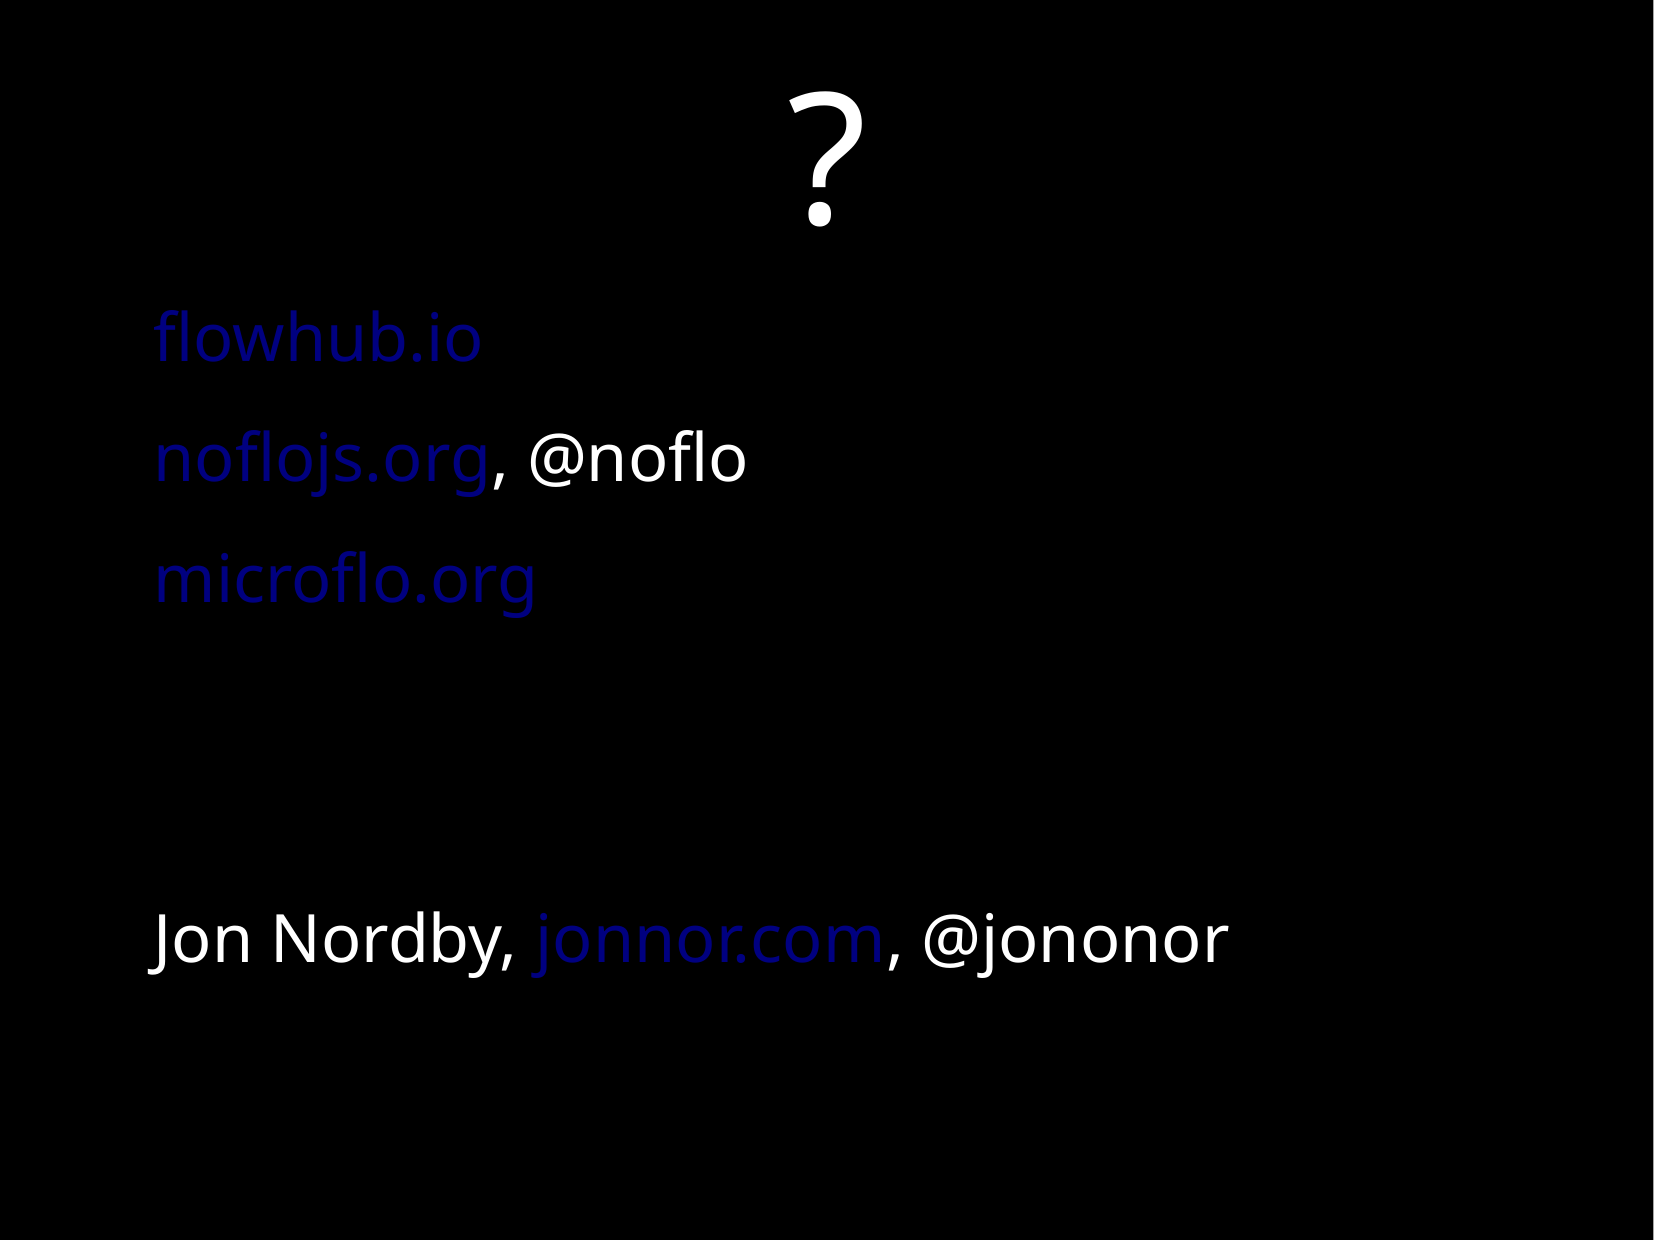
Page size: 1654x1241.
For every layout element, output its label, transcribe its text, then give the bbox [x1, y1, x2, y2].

title ? [82, 29, 1571, 277]
list flowhub.io noflojs.org, @noflo microflo.org Jon Nordby, jonnor.com, @jononor [82, 290, 1571, 1010]
